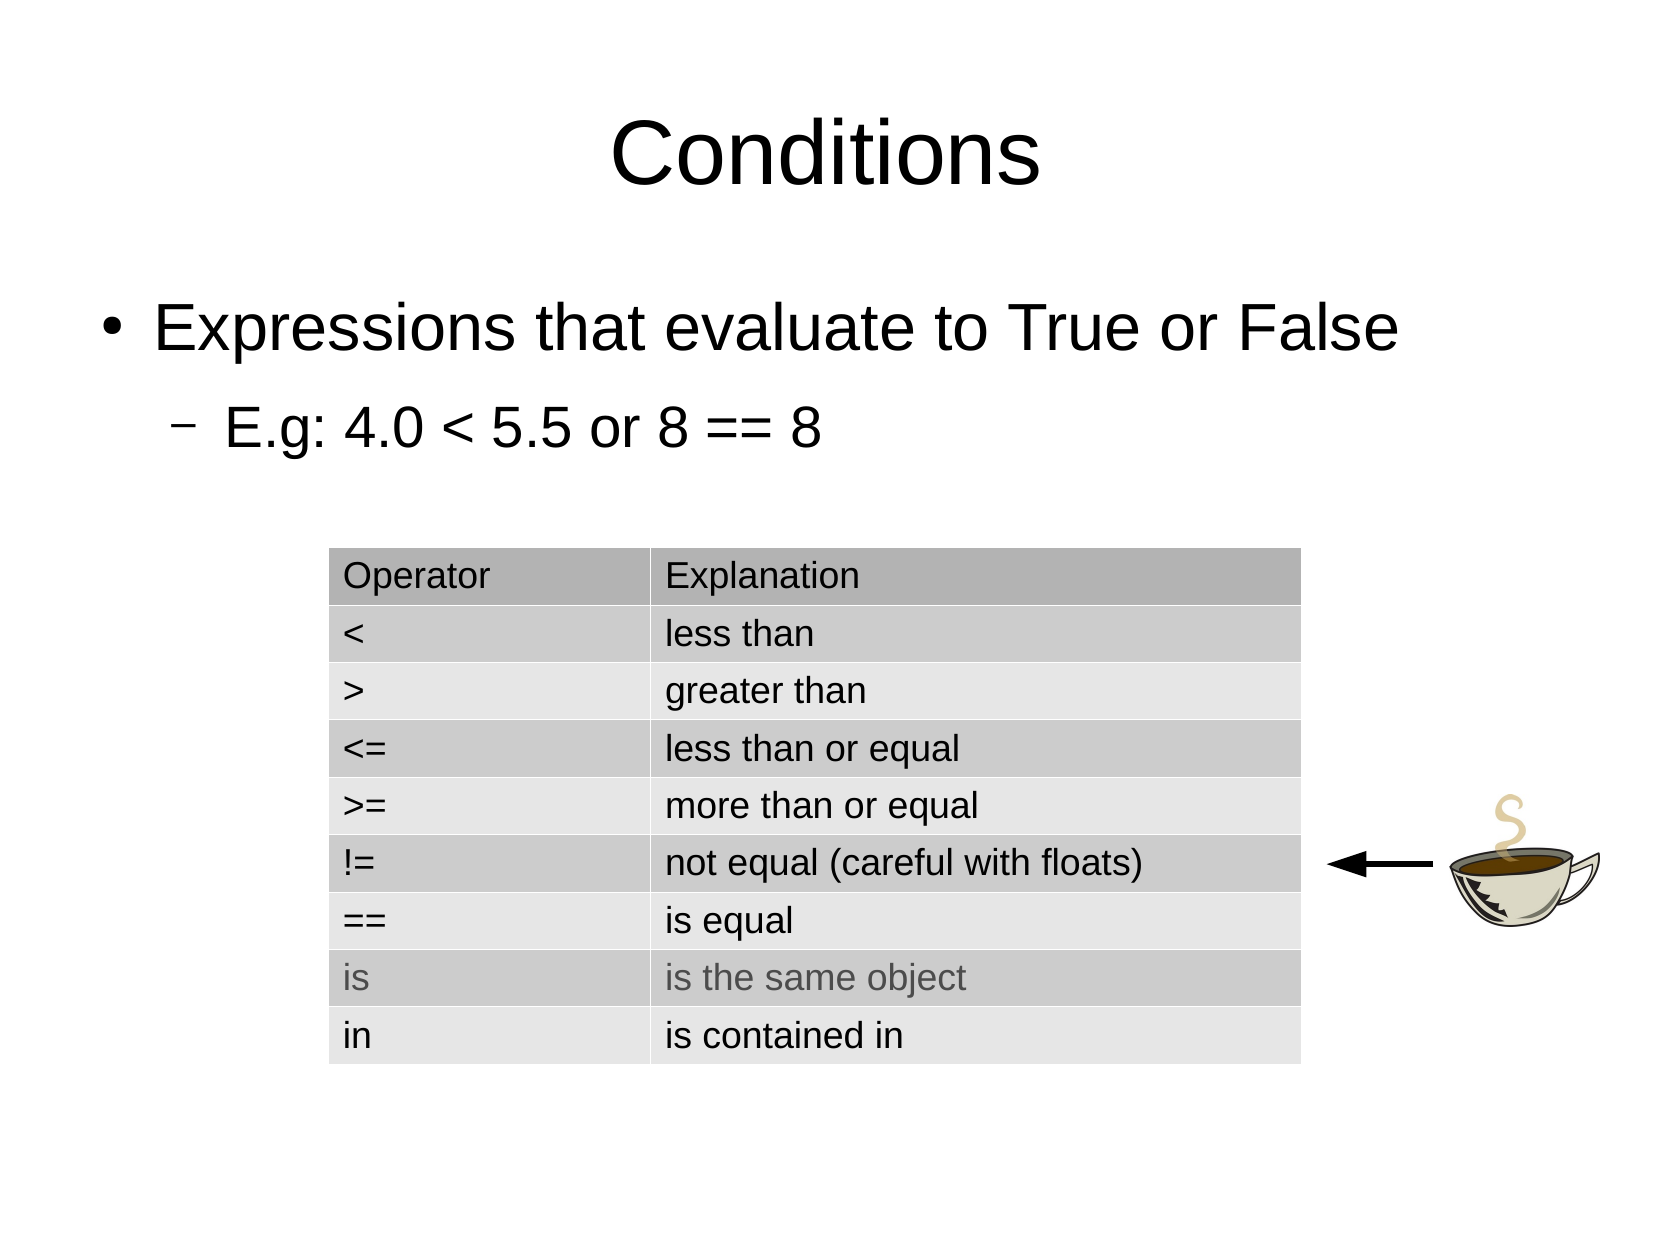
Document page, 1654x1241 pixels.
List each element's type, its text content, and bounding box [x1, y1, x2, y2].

table_header Explanation [651, 548, 1301, 605]
table_cell less than [651, 606, 1301, 662]
list Expressions that evaluate to True or False E.g: 4.0 < 5.5 or 8 == 8 [82, 290, 1571, 1010]
table_cell < [329, 606, 650, 662]
table_cell is [329, 950, 650, 1006]
table_cell not equal (careful with floats) [651, 835, 1301, 892]
table_cell is the same object [651, 950, 1301, 1006]
table_cell greater than [651, 663, 1301, 719]
table_header Operator [329, 548, 650, 605]
table_cell >= [329, 778, 650, 834]
table_cell is equal [651, 893, 1301, 949]
table_cell == [329, 893, 650, 949]
table_cell in [329, 1007, 650, 1064]
table_cell != [329, 835, 650, 892]
table_cell <= [329, 720, 650, 777]
title Conditions [82, 49, 1571, 257]
table_cell less than or equal [651, 720, 1301, 777]
picture [1449, 794, 1600, 927]
table_cell is contained in [651, 1007, 1301, 1064]
table_cell > [329, 663, 650, 719]
table_cell more than or equal [651, 778, 1301, 834]
